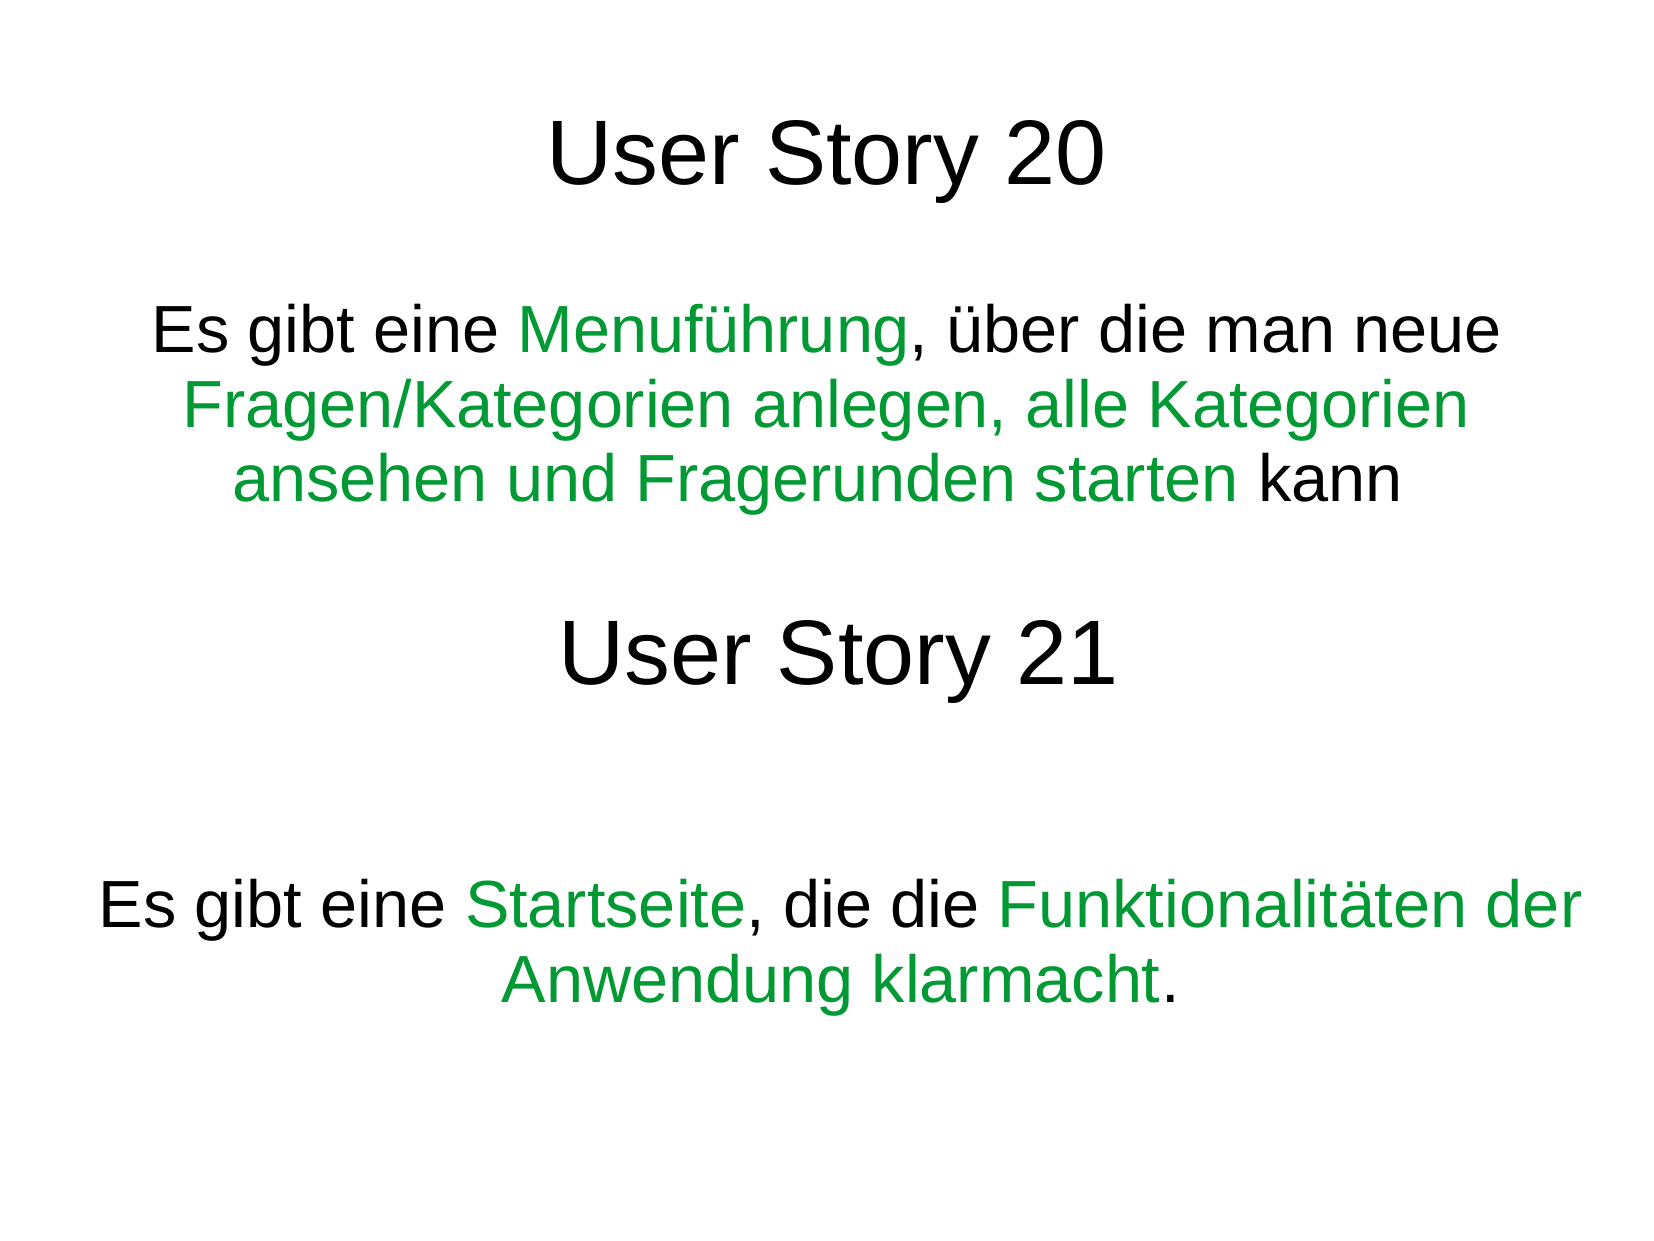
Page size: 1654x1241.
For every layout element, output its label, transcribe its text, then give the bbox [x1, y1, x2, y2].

text_box Es gibt eine Startseite, die die Funktionalitäten der Anwendung klarmacht. [96, 773, 1585, 1110]
title User Story 21 [94, 548, 1583, 756]
subtitle Es gibt eine Menuführung, über die man neue Fragen/Kategorien anlegen, alle Kategorien ansehen und Fragerunden starten kann [82, 236, 1571, 573]
title User Story 20 [82, 49, 1571, 236]
